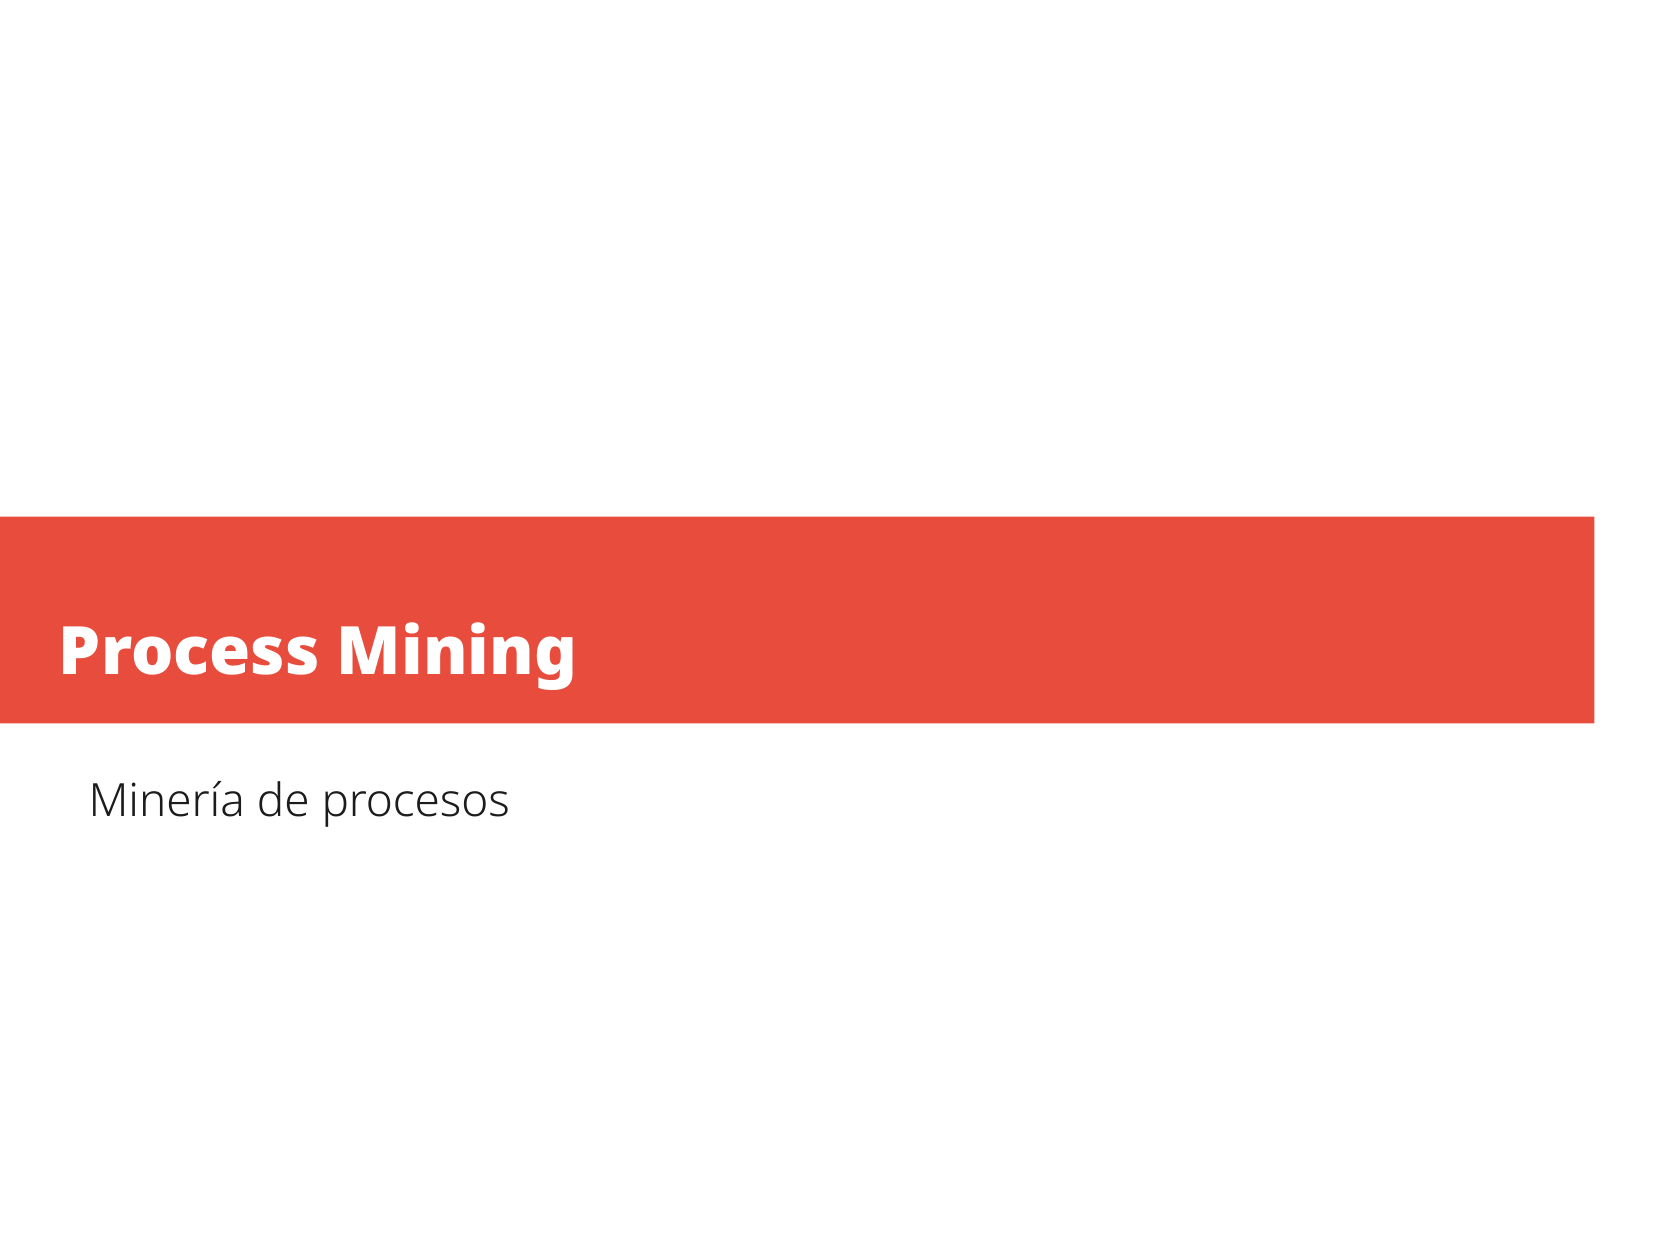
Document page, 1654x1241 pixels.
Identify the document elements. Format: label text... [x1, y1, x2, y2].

title Process Mining [59, 546, 1595, 694]
subtitle Minería de procesos [88, 767, 1595, 1182]
